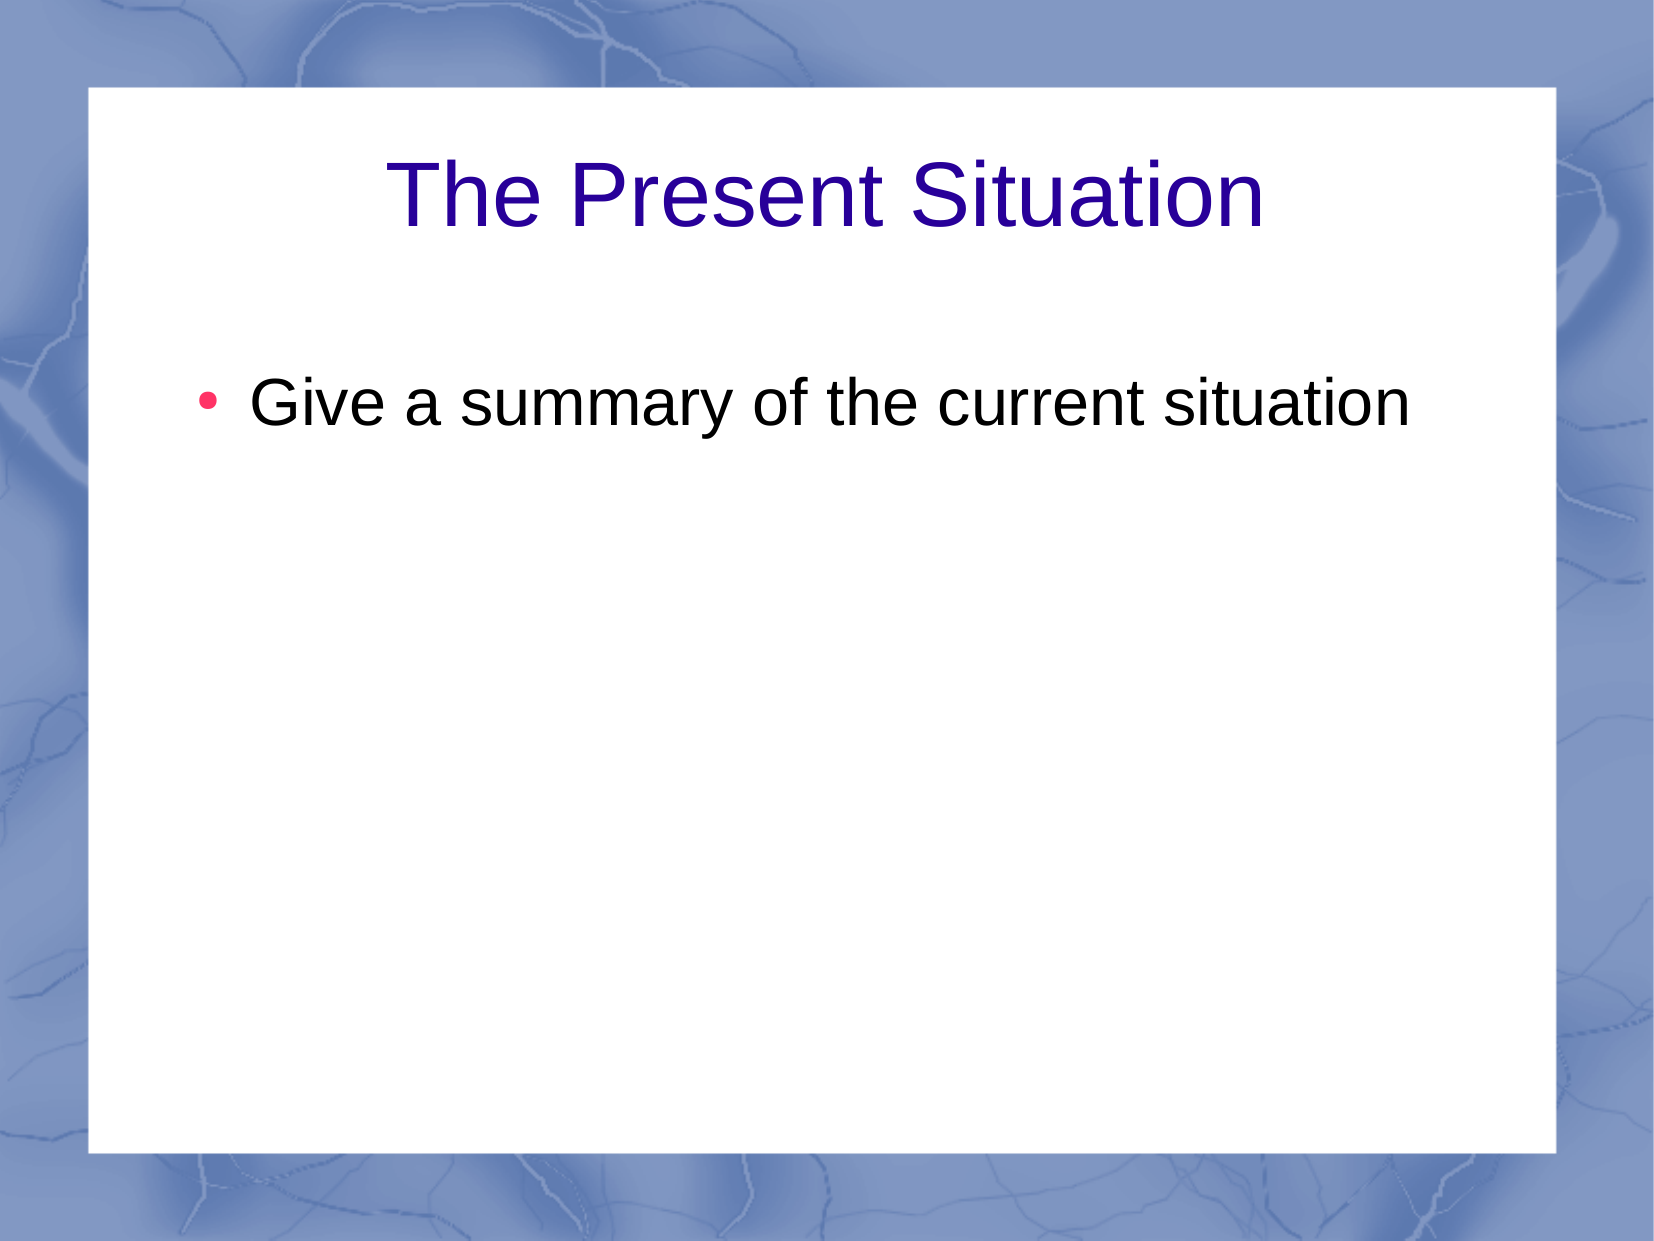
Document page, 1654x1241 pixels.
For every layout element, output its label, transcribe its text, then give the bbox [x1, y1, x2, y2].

picture [0, 0, 1654, 1241]
title The Present Situation [118, 90, 1536, 298]
list Give a summary of the current situation [178, 364, 1570, 1147]
